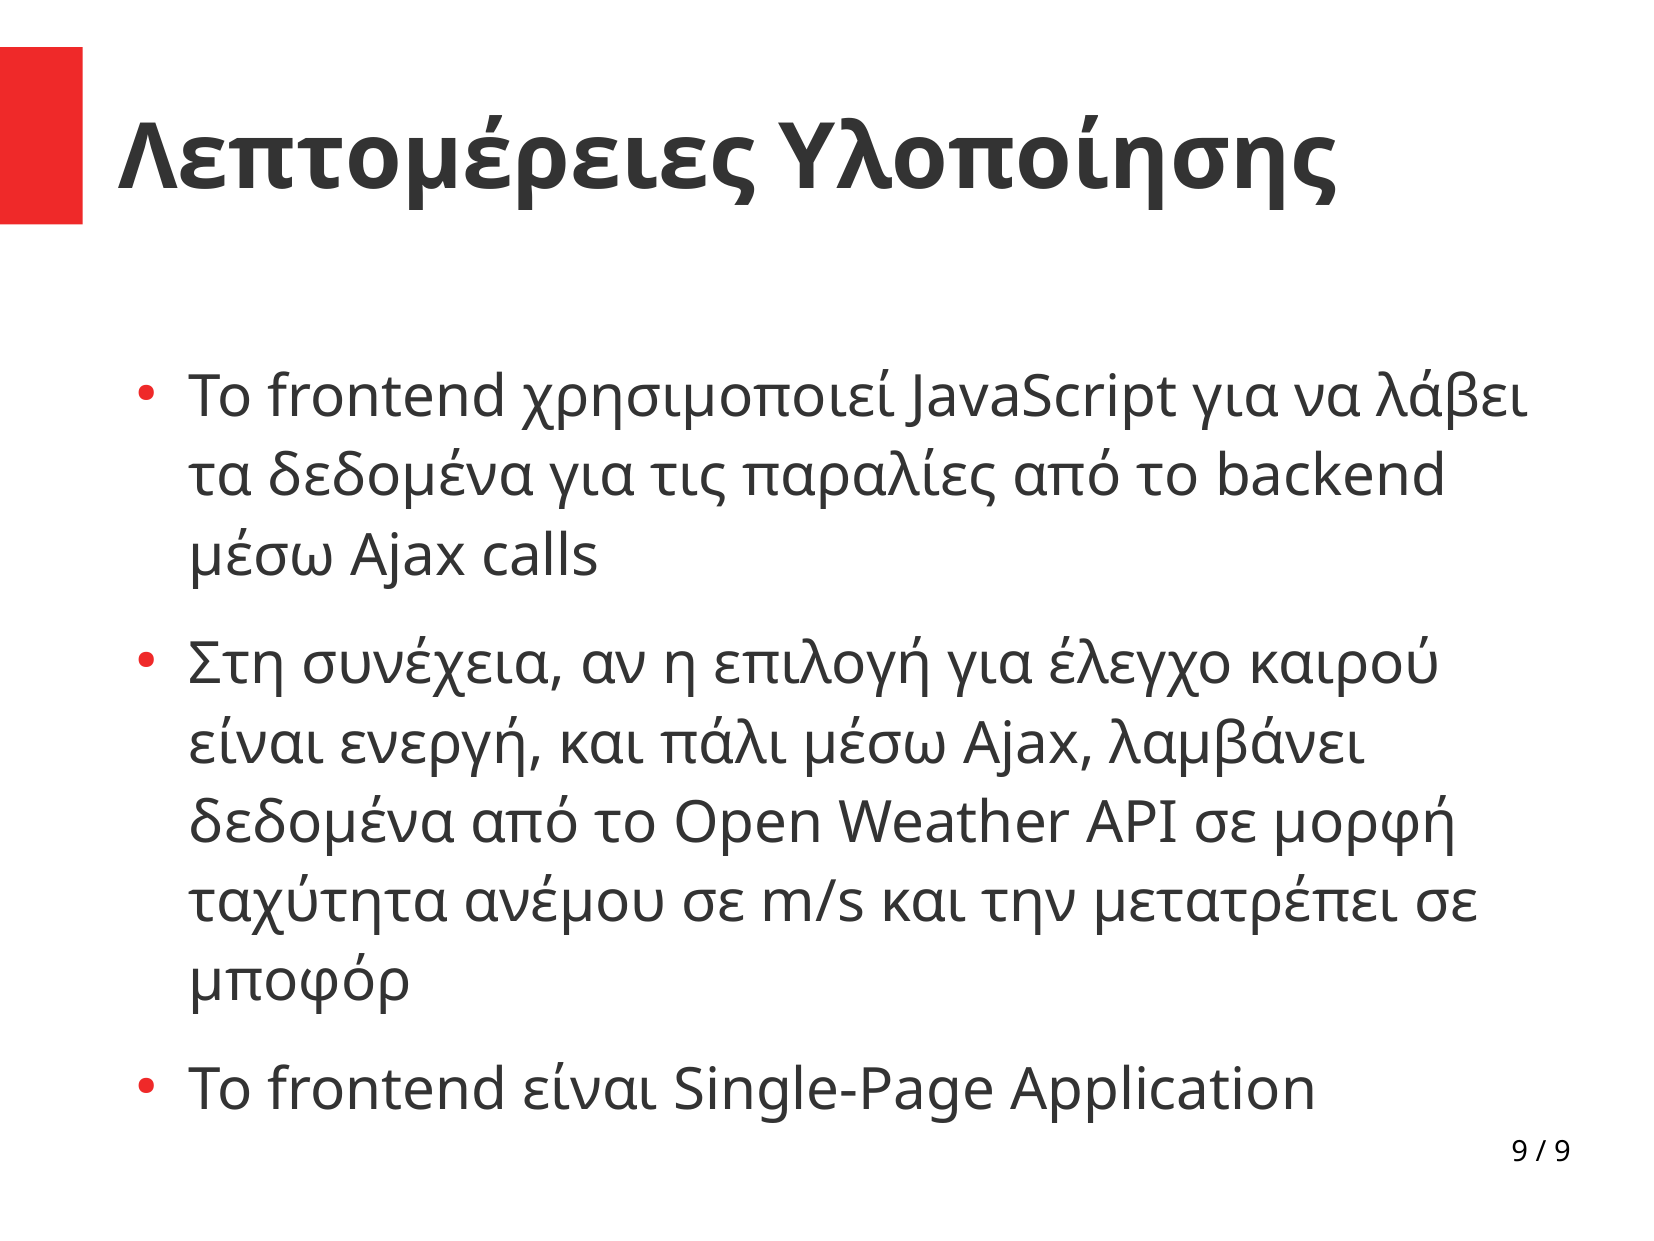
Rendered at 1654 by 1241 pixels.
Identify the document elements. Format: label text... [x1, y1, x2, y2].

title Λεπτομέρειες Υλοποίησης [118, 49, 1571, 257]
list Το frontend χρησιμοποιεί JavaScript για να λάβει τα δεδομένα για τις παραλίες από το backend μέσω Ajax calls Στη συνέχεια, αν η επιλογή για έλεγχο καιρού είναι ενεργή, και πάλι μέσω Ajax, λαμβάνει δεδομένα από το Open Weather API σε μορφή ταχύτητα ανέμου σε m/s και την μετατρέπει σε μποφόρ Το frontend είναι Single-Page Application [118, 354, 1536, 1074]
